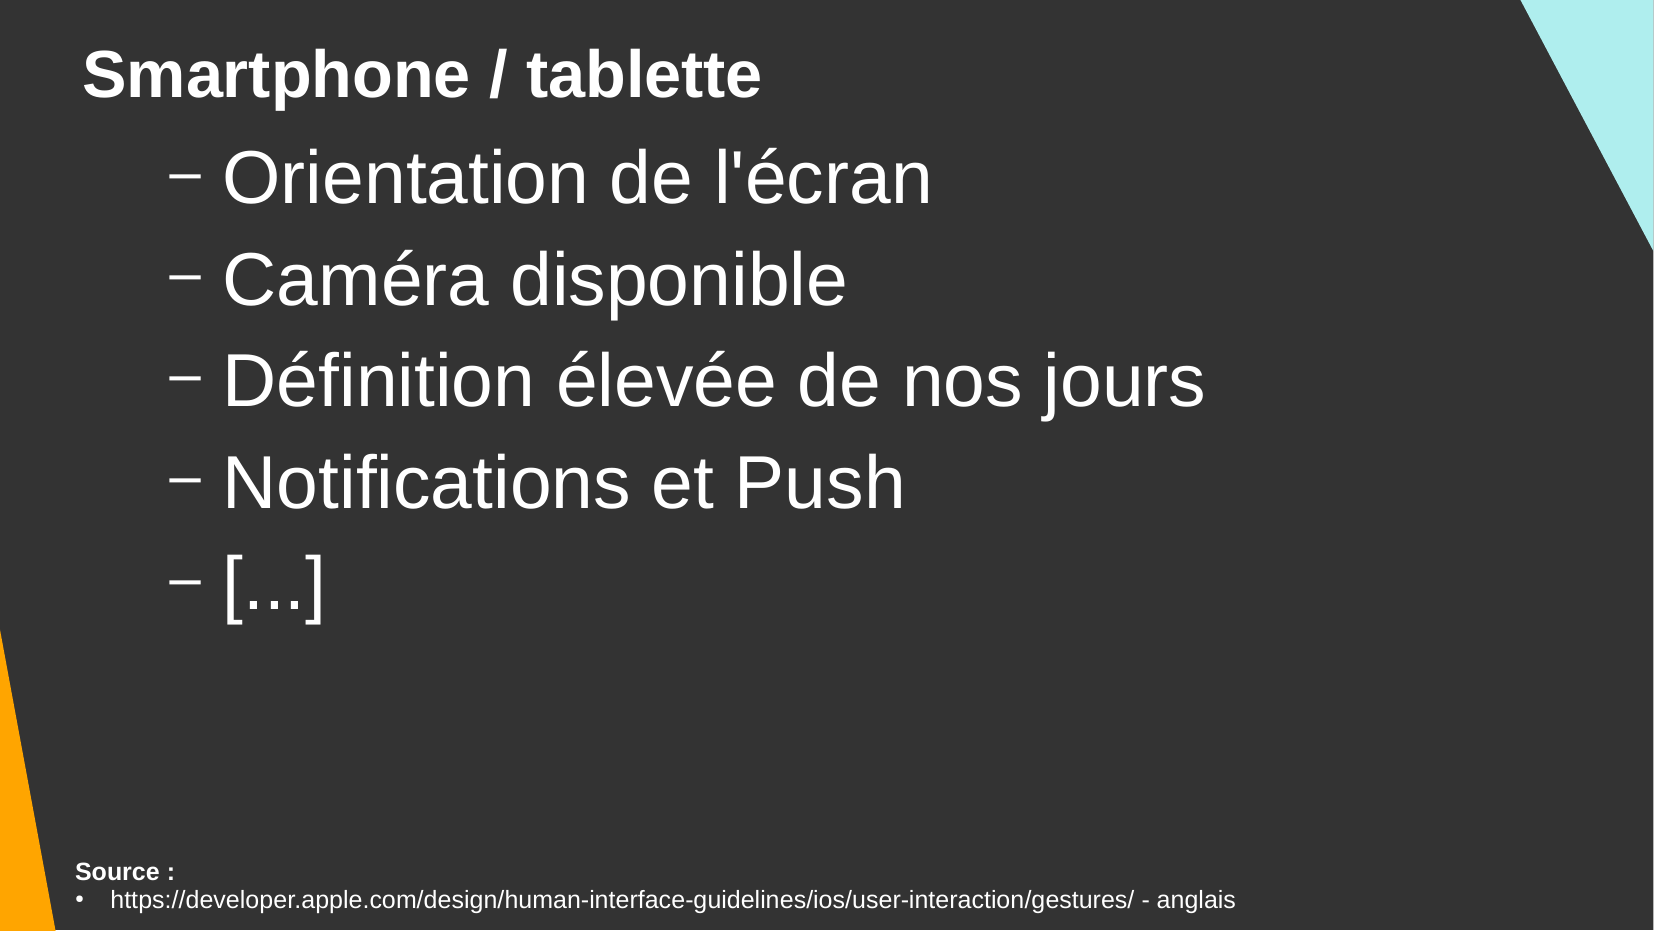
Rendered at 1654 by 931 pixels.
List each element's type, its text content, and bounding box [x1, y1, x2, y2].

title Smartphone / tablette [82, 37, 1571, 114]
text_box [0, 629, 56, 931]
text_box Source : https://developer.apple.com/design/human-interface-guidelines/ios/user-interaction/gestures/ - anglais [60, 850, 1546, 931]
text_box [1520, 0, 1654, 253]
list Orientation de l'écran Caméra disponible Définition élevée de nos jours Notifications et Push [...] [80, 135, 1605, 842]
